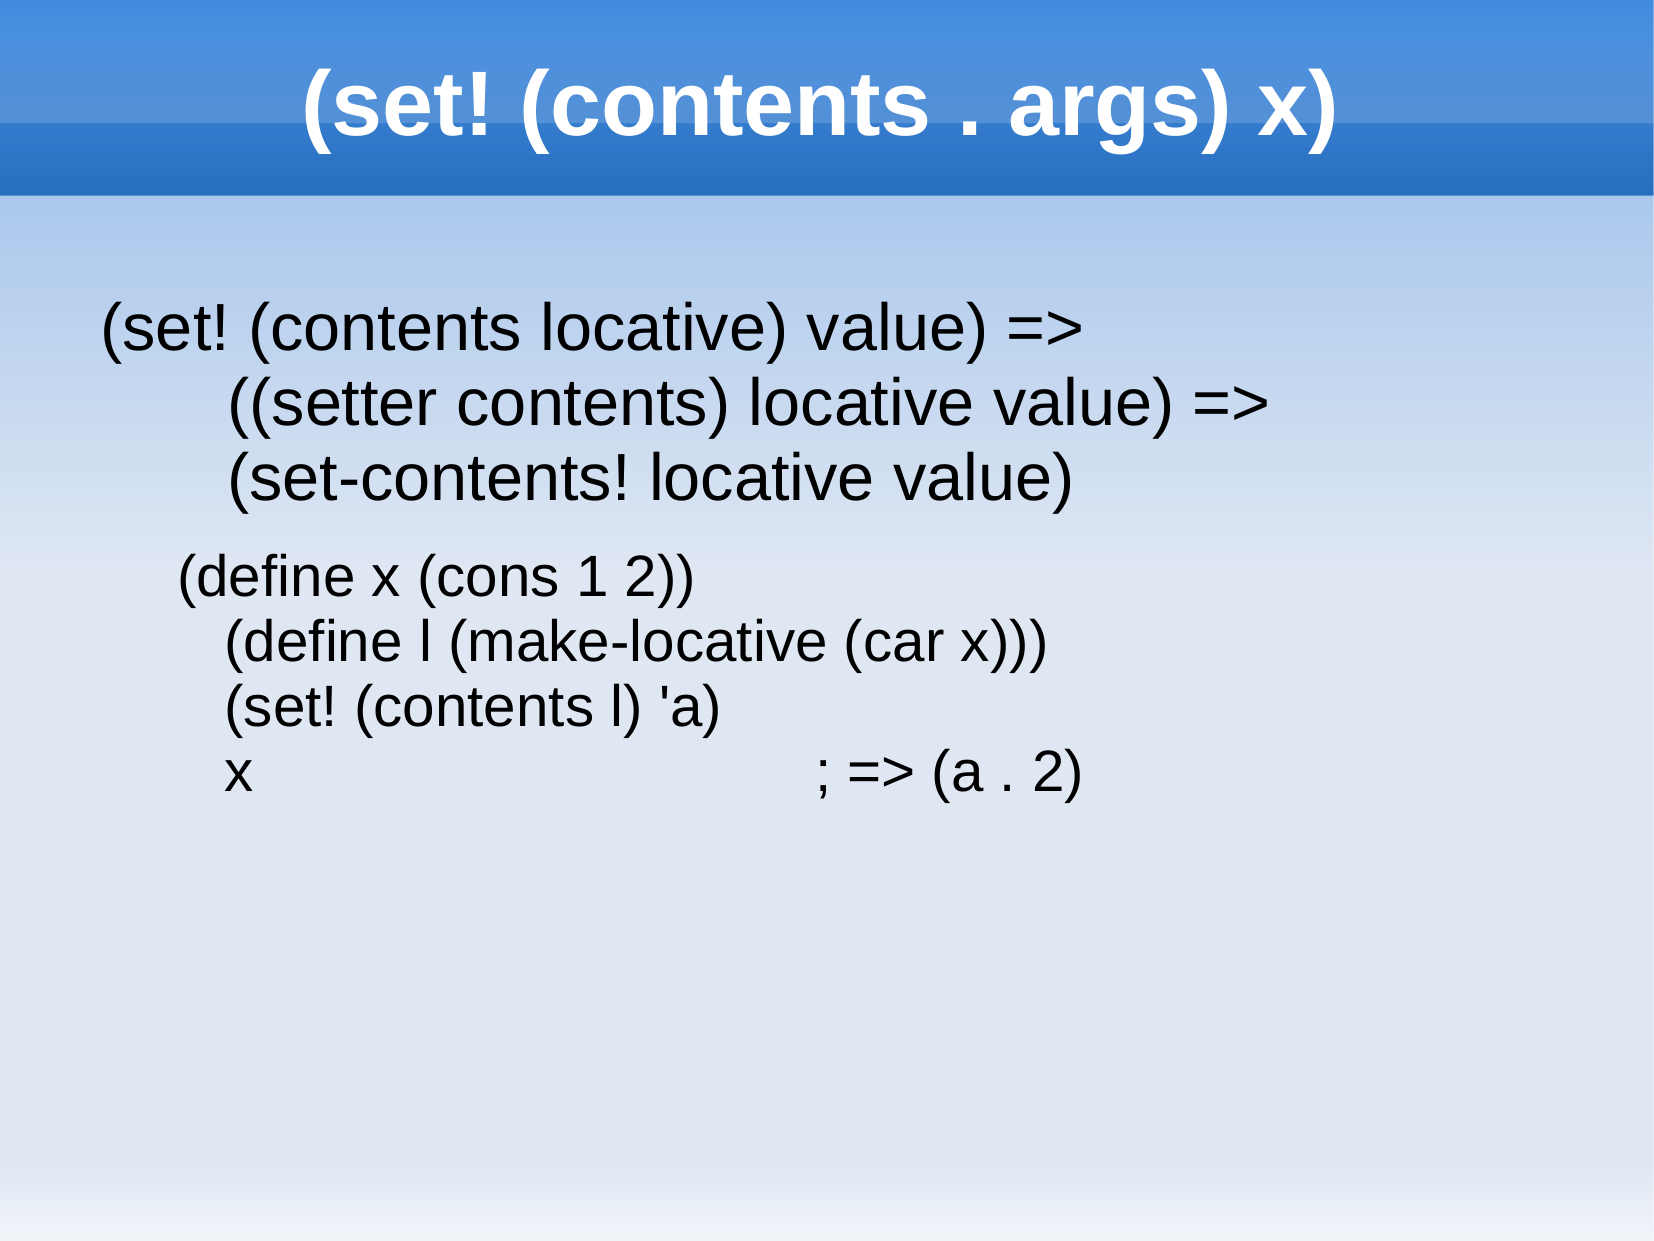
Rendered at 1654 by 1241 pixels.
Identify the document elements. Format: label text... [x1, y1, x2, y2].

list (set! (contents locative) value) => ((setter contents) locative value) => (set-contents! locative value) (define x (cons 1 2)) (define l (make-locative (car x))) (set! (contents l) 'a) x ; => (a . 2) [82, 290, 1571, 1094]
picture [0, 0, 1654, 1241]
title (set! (contents . args) x) [76, 7, 1565, 200]
